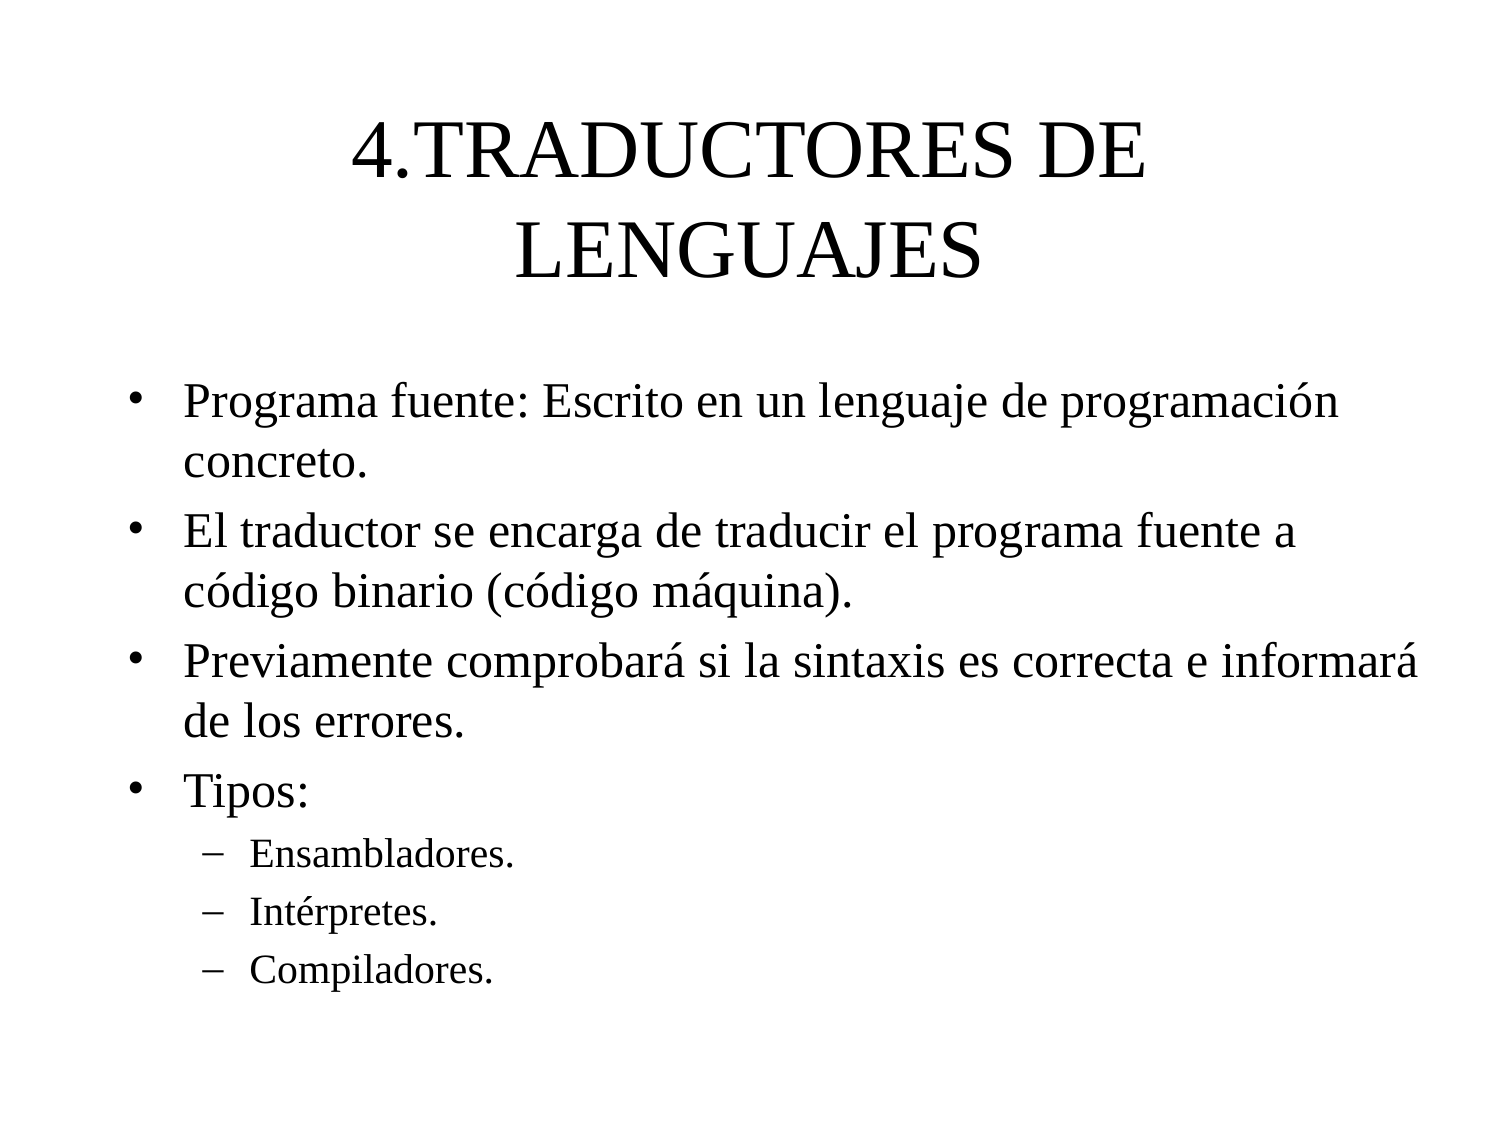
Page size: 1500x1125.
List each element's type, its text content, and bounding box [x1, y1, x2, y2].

title 4.TRADUCTORES DE LENGUAJES [112, 99, 1388, 288]
list Programa fuente: Escrito en un lenguaje de programación concreto. El traductor se encarga de traducir el programa fuente a código binario (código máquina). Previamente comprobará si la sintaxis es correcta e informará de los errores. Tipos: Ensambladores. Intérpretes. Compiladores. [112, 359, 1450, 1035]
